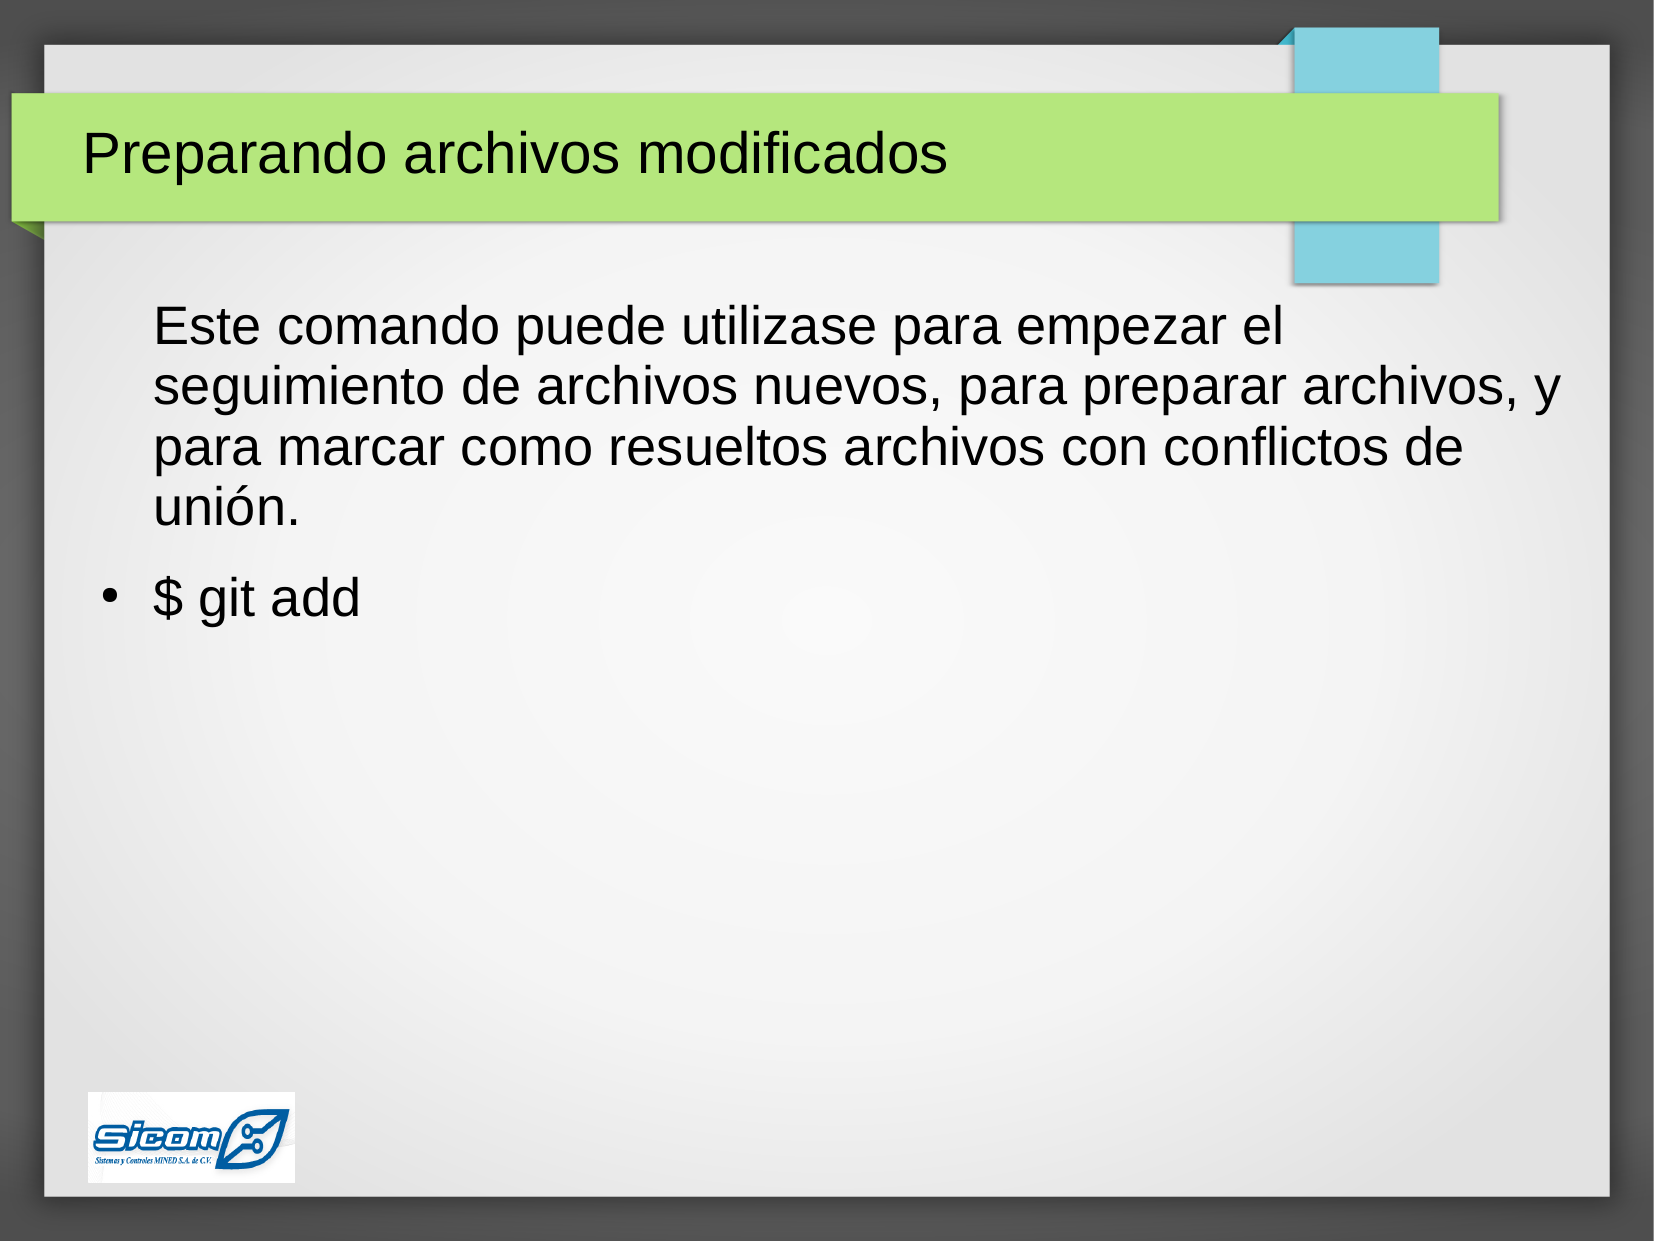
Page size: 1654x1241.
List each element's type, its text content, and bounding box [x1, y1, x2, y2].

picture [0, 0, 1654, 1241]
list Este comando puede utilizase para empezar el seguimiento de archivos nuevos, para preparar archivos, y para marcar como resueltos archivos con conflictos de unión. $ git add [82, 295, 1571, 1015]
title Preparando archivos modificados [82, 94, 1264, 213]
